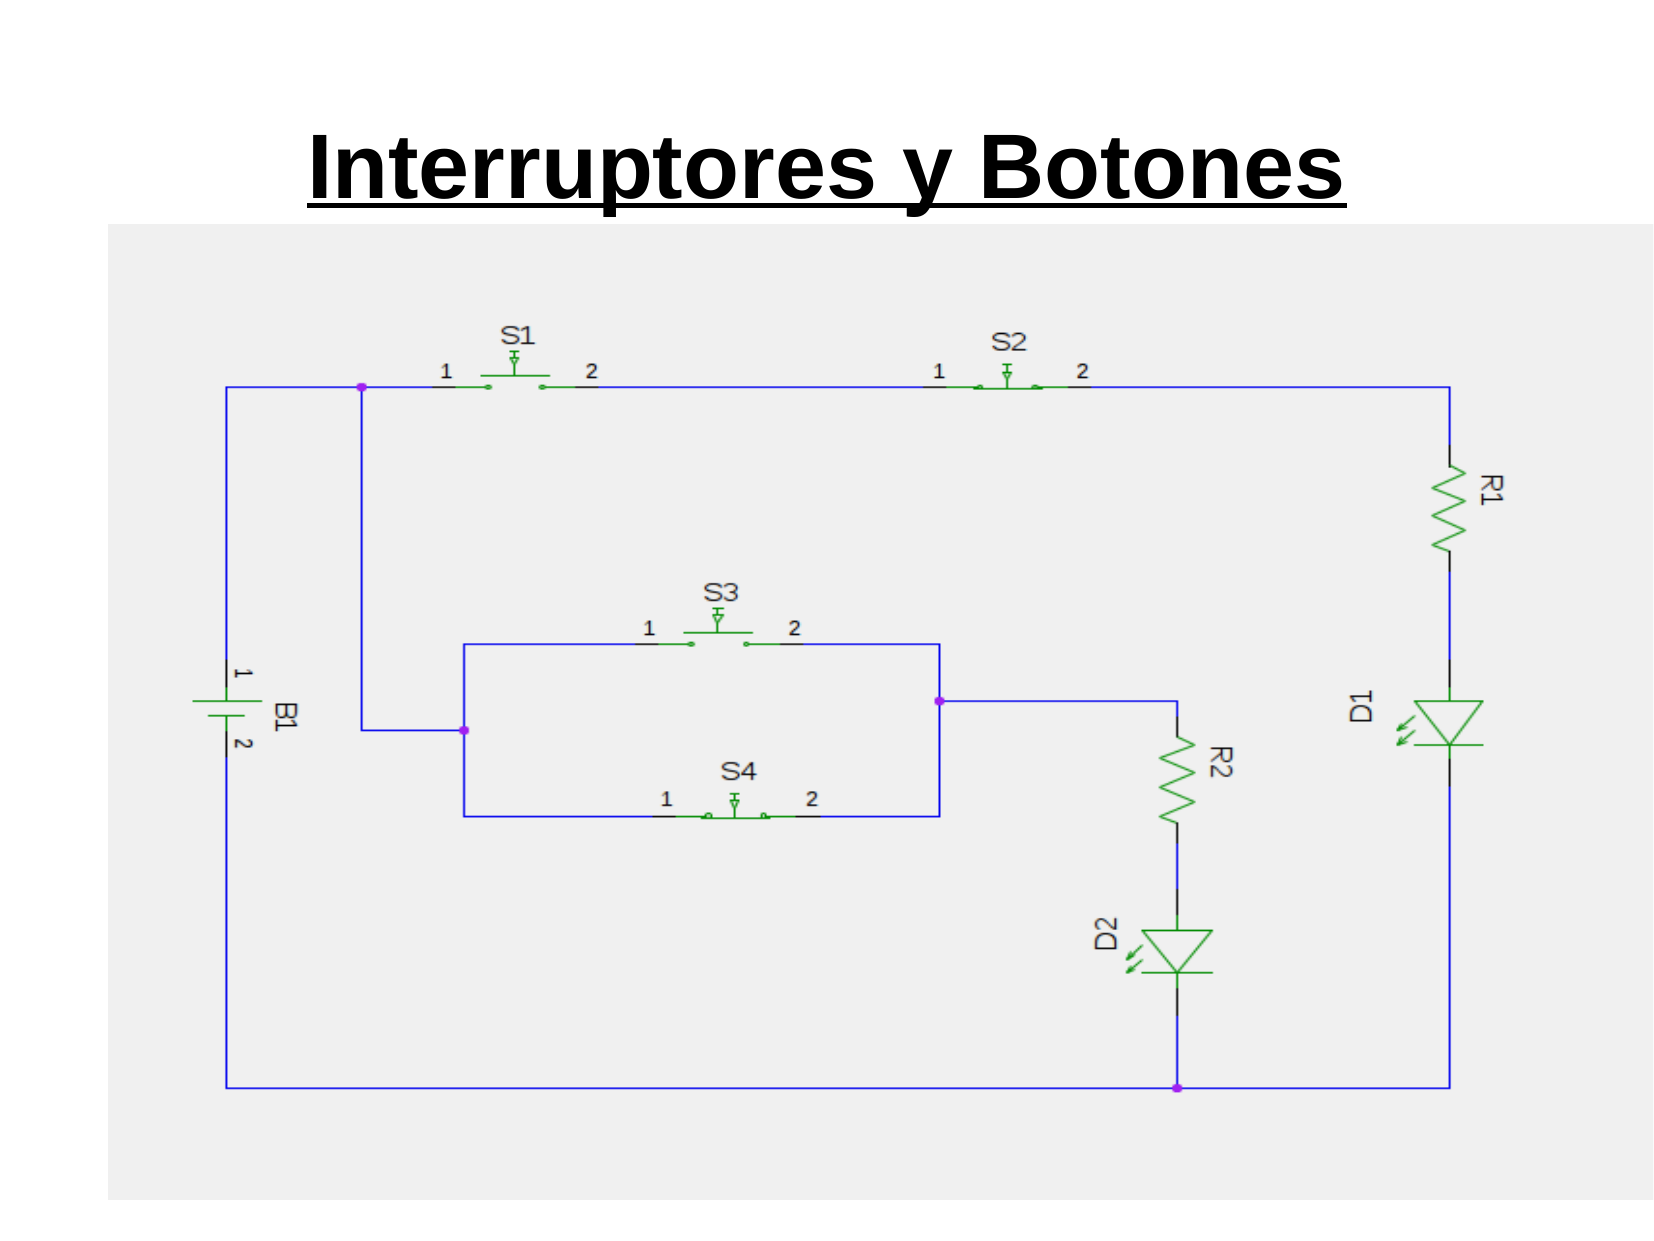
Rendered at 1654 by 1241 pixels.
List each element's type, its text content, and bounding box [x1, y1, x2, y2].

title Interruptores y Botones [82, 62, 1571, 271]
picture [108, 224, 1654, 1201]
